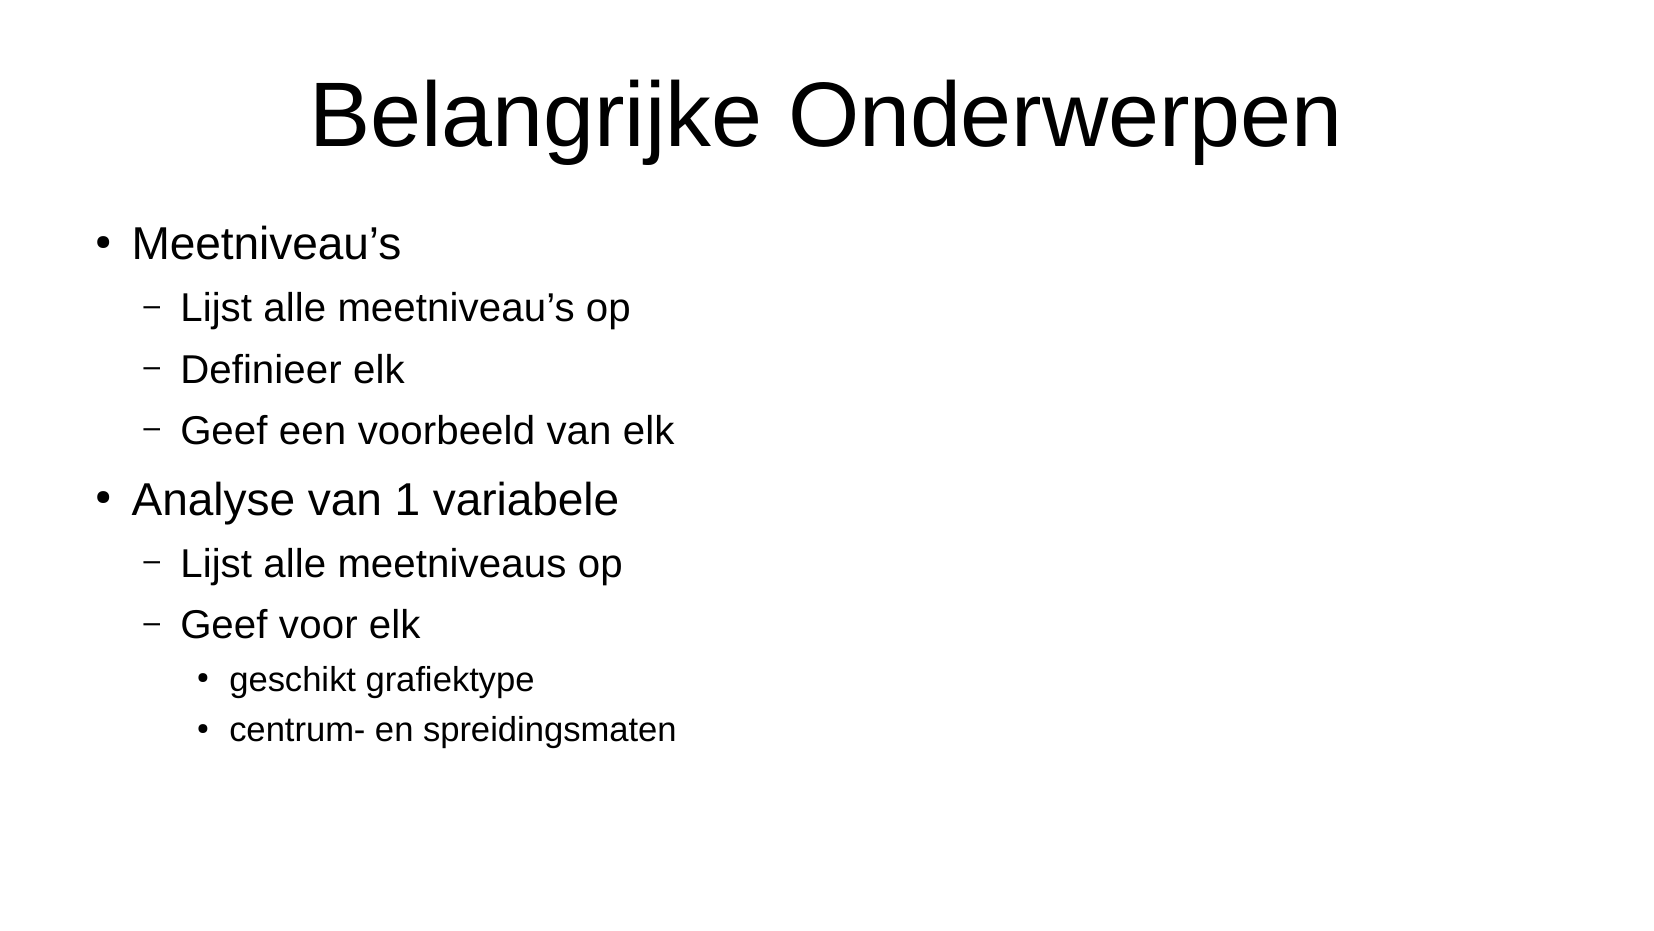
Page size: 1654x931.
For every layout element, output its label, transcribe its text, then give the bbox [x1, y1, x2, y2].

title Belangrijke Onderwerpen [82, 37, 1571, 193]
list Meetniveau’s Lijst alle meetniveau’s op Definieer elk Geef een voorbeeld van elk Analyse van 1 variabele Lijst alle meetniveaus op Geef voor elk geschikt grafiektype centrum- en spreidingsmaten [82, 217, 1571, 758]
